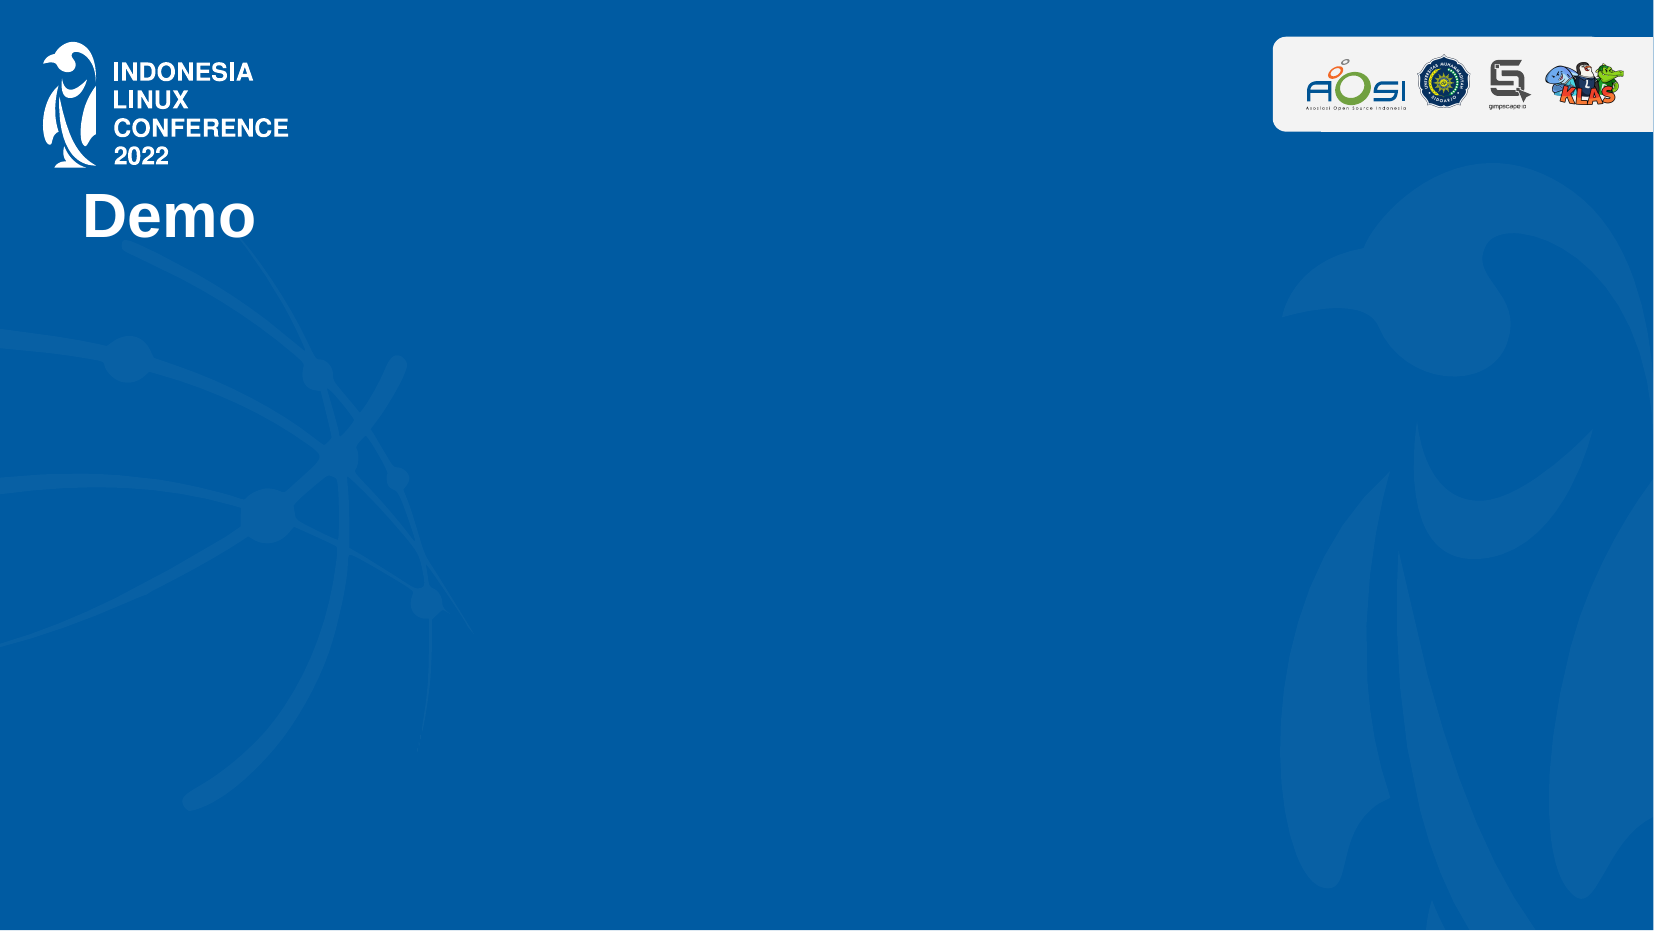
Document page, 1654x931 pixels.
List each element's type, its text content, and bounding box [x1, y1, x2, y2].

picture [1545, 62, 1624, 105]
picture [1417, 54, 1471, 108]
title Demo [82, 150, 1571, 281]
